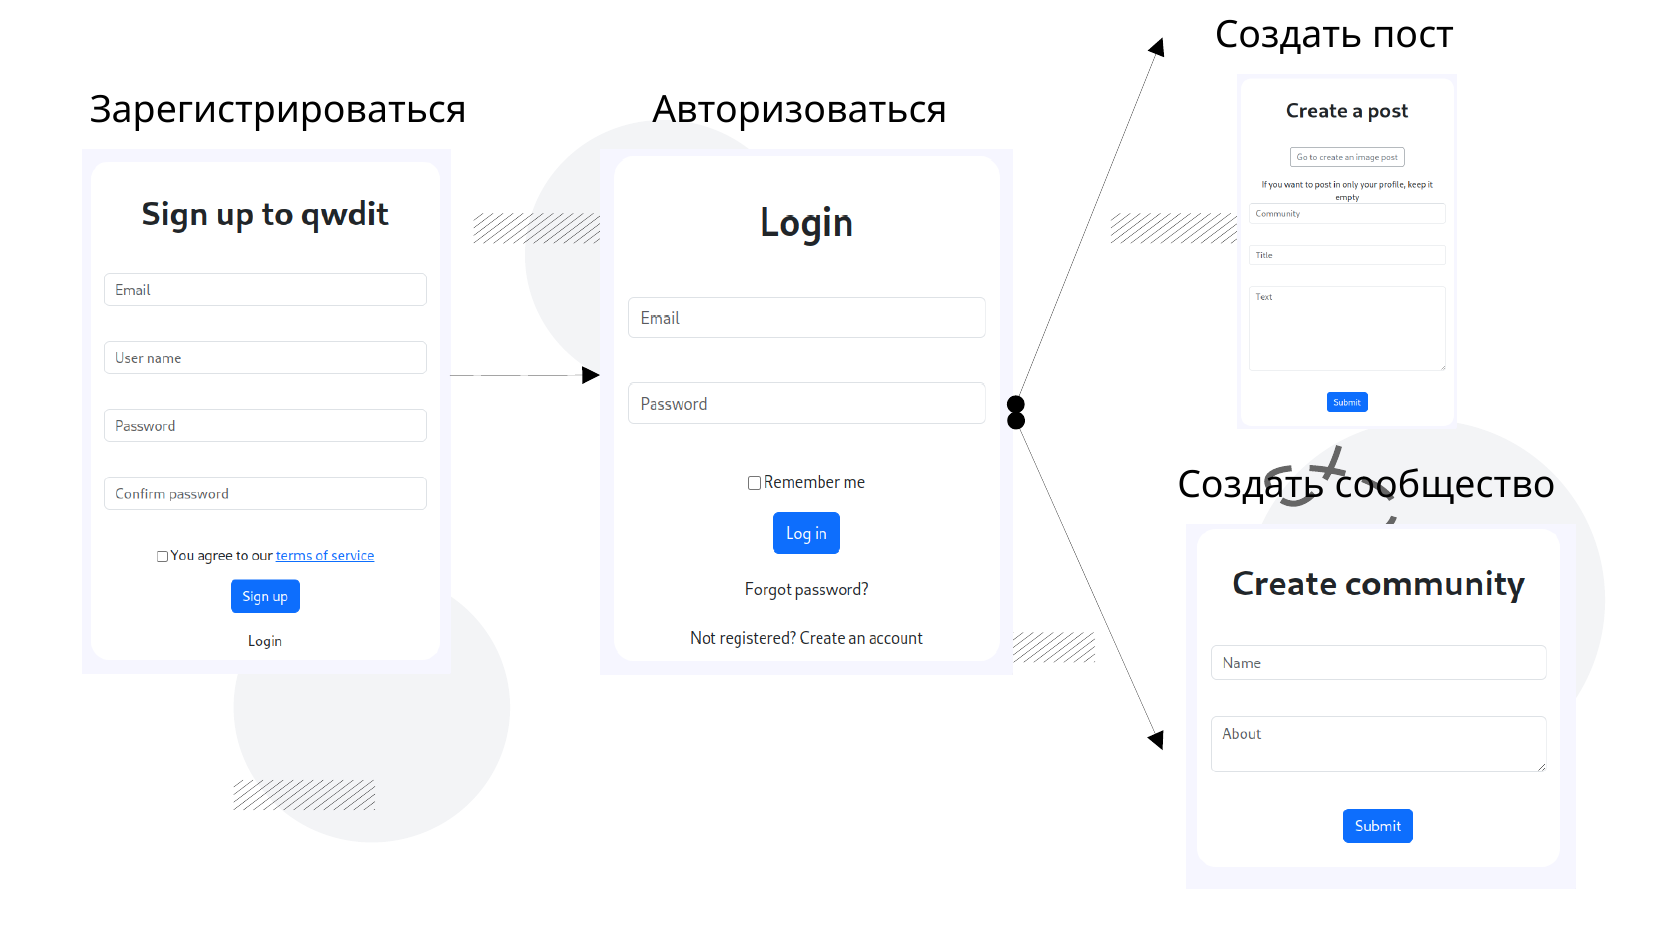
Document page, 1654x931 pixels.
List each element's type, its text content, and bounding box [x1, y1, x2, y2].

picture [1186, 524, 1576, 889]
picture [1237, 74, 1457, 429]
picture [82, 149, 451, 674]
text_box Авторизоваться [637, 75, 976, 149]
text_box Создать сообщество [1162, 450, 1613, 567]
picture [600, 149, 1013, 676]
text_box Зарегистрироваться [75, 75, 526, 151]
text_box Создать пост [1200, 0, 1501, 76]
